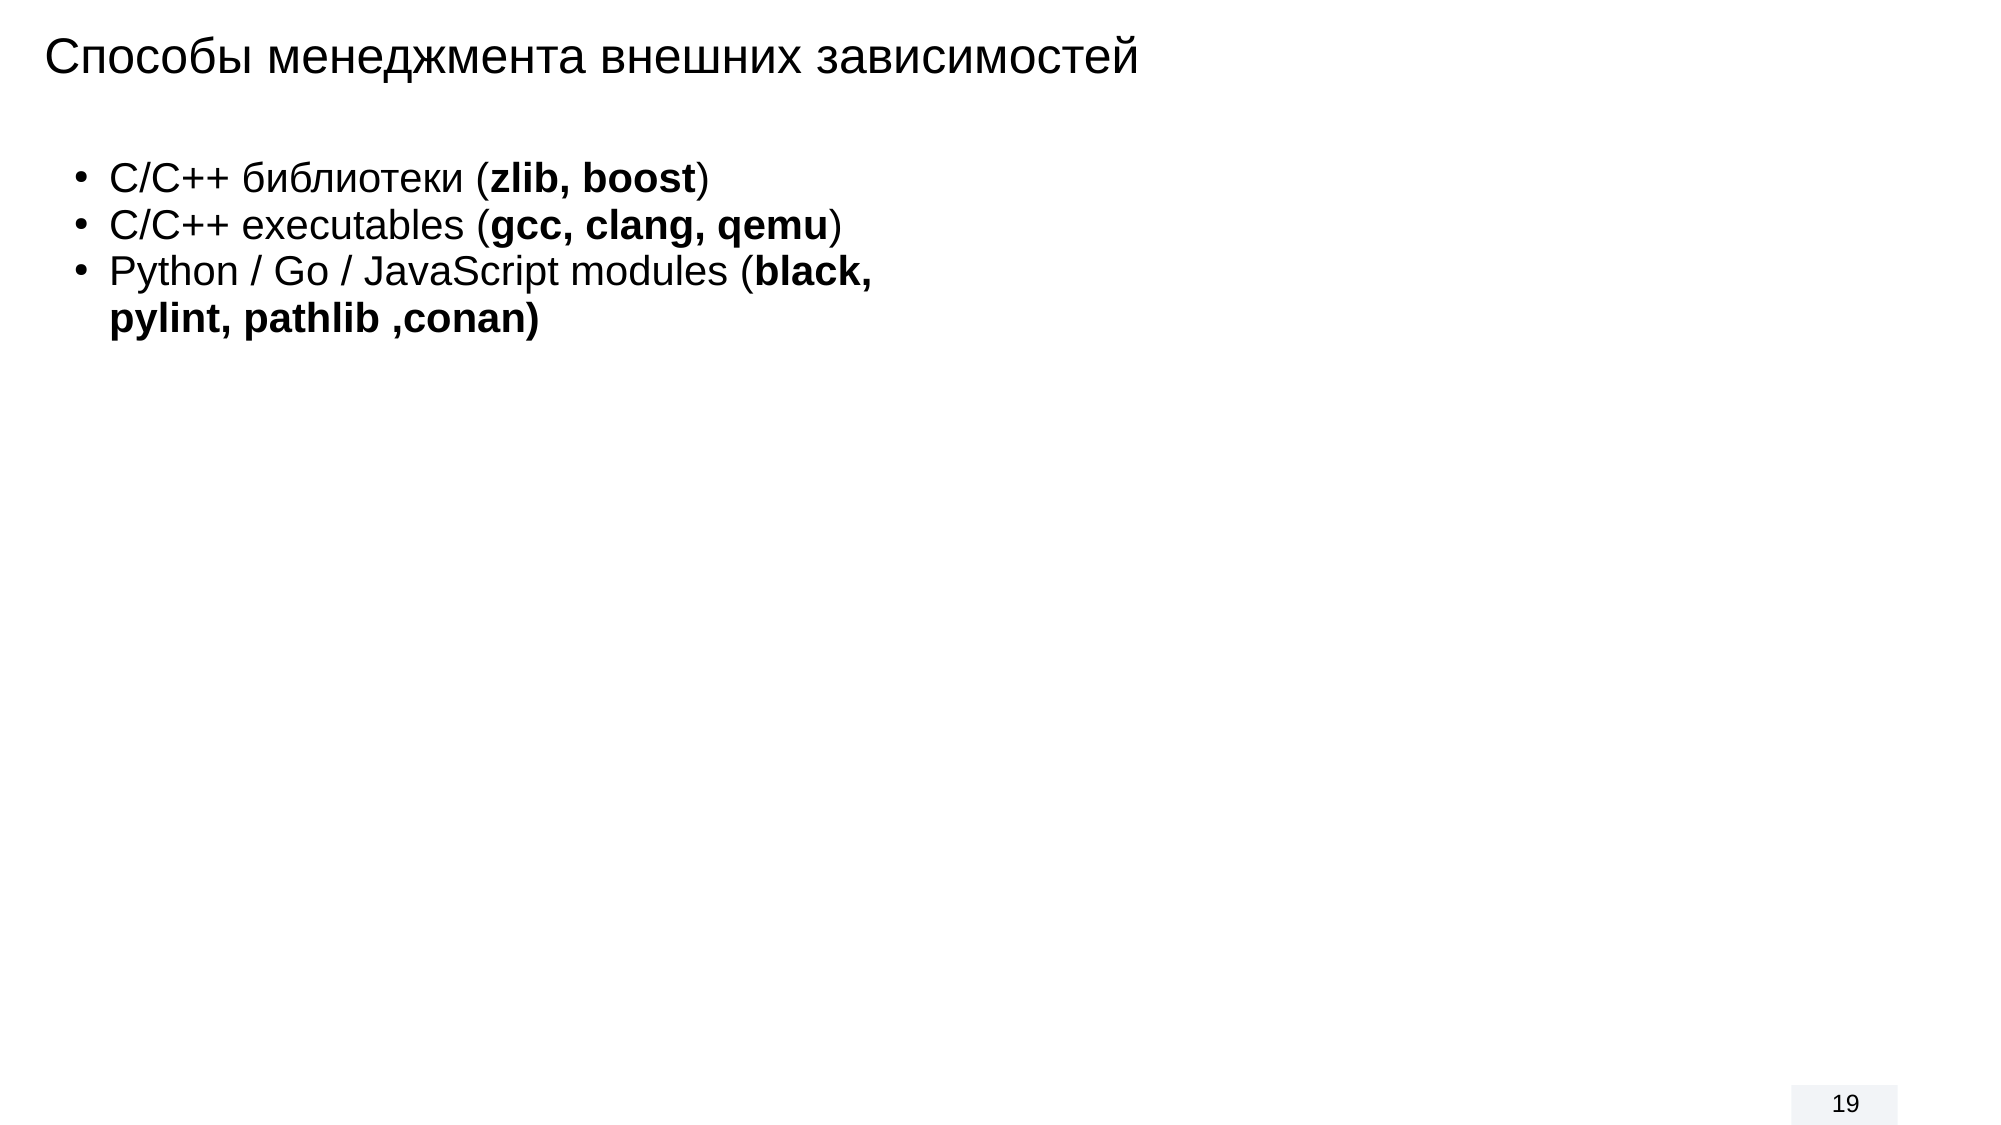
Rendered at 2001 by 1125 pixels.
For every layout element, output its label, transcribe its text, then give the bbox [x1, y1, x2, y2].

text_box C/C++ библиотеки (zlib, boost) C/C++ executables (gcc, clang, qemu) Python / Go / JavaScript modules (black, pylint, pathlib ,conan) [59, 147, 945, 349]
text_box Способы менеджмента внешних зависимостей [29, 21, 1595, 92]
text_box <number> [1817, 1082, 1961, 1125]
